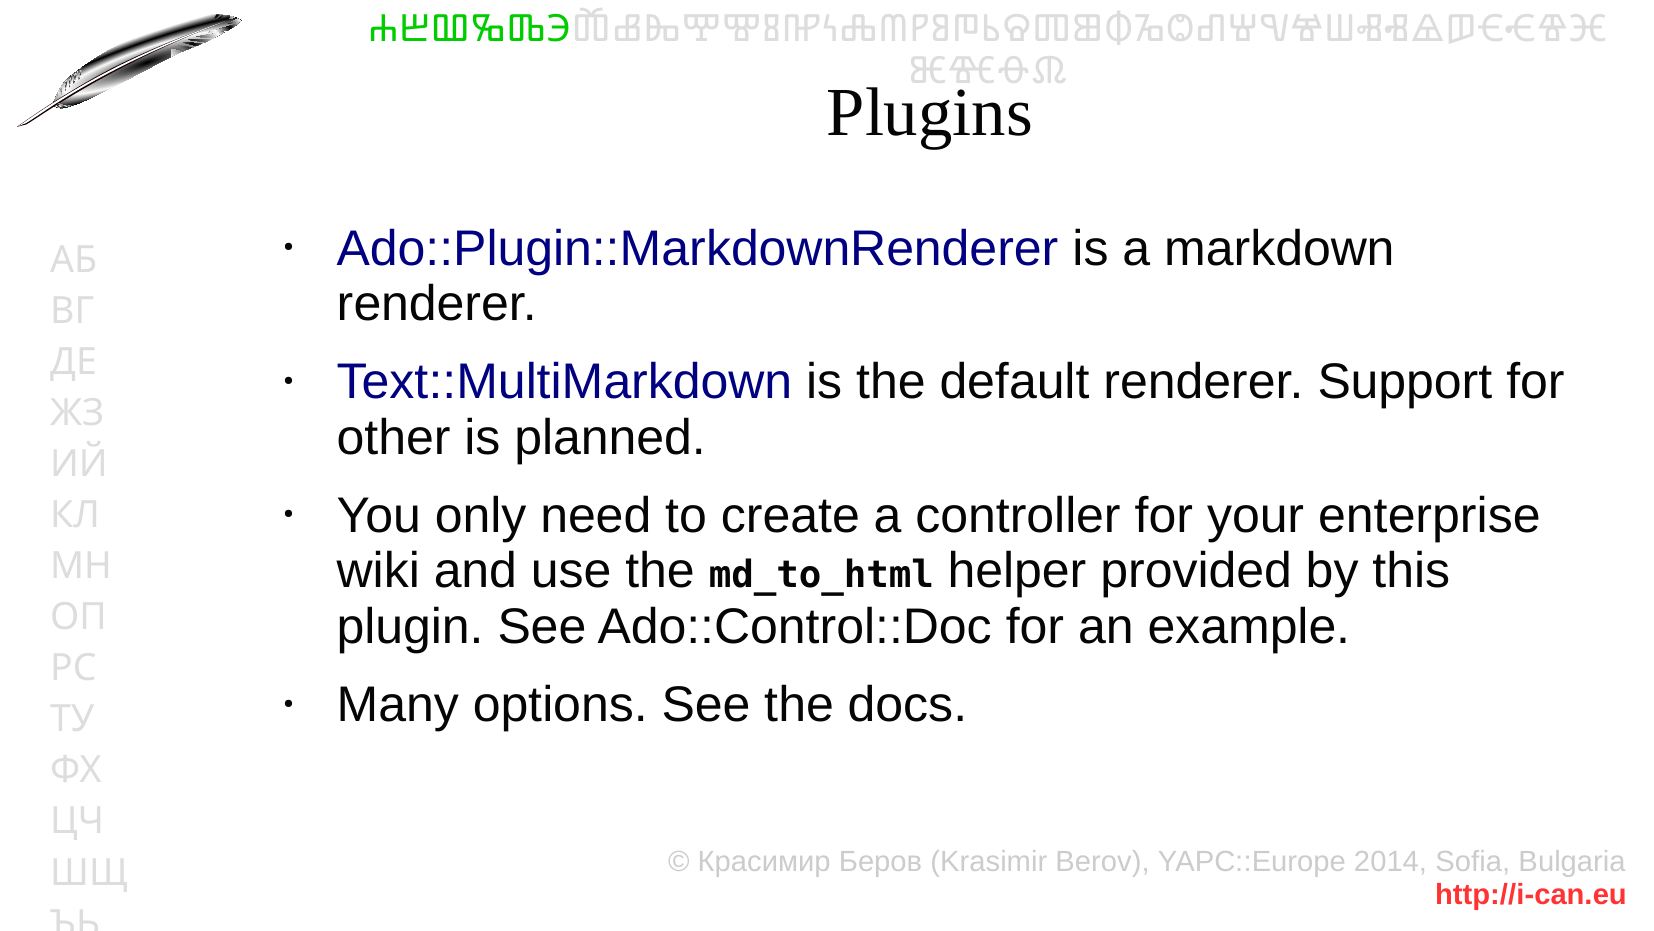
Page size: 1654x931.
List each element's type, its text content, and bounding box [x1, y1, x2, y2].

list Ado::Plugin::MarkdownRenderer is a markdown renderer. Text::MultiMarkdown is the default renderer. Support for other is planned. You only need to create a controller for your enterprise wiki and use the md_to_html helper provided by this plugin. See Ado::Control::Doc for an example. Many options. See the docs. [265, 219, 1595, 760]
title Plugins [265, 35, 1595, 189]
